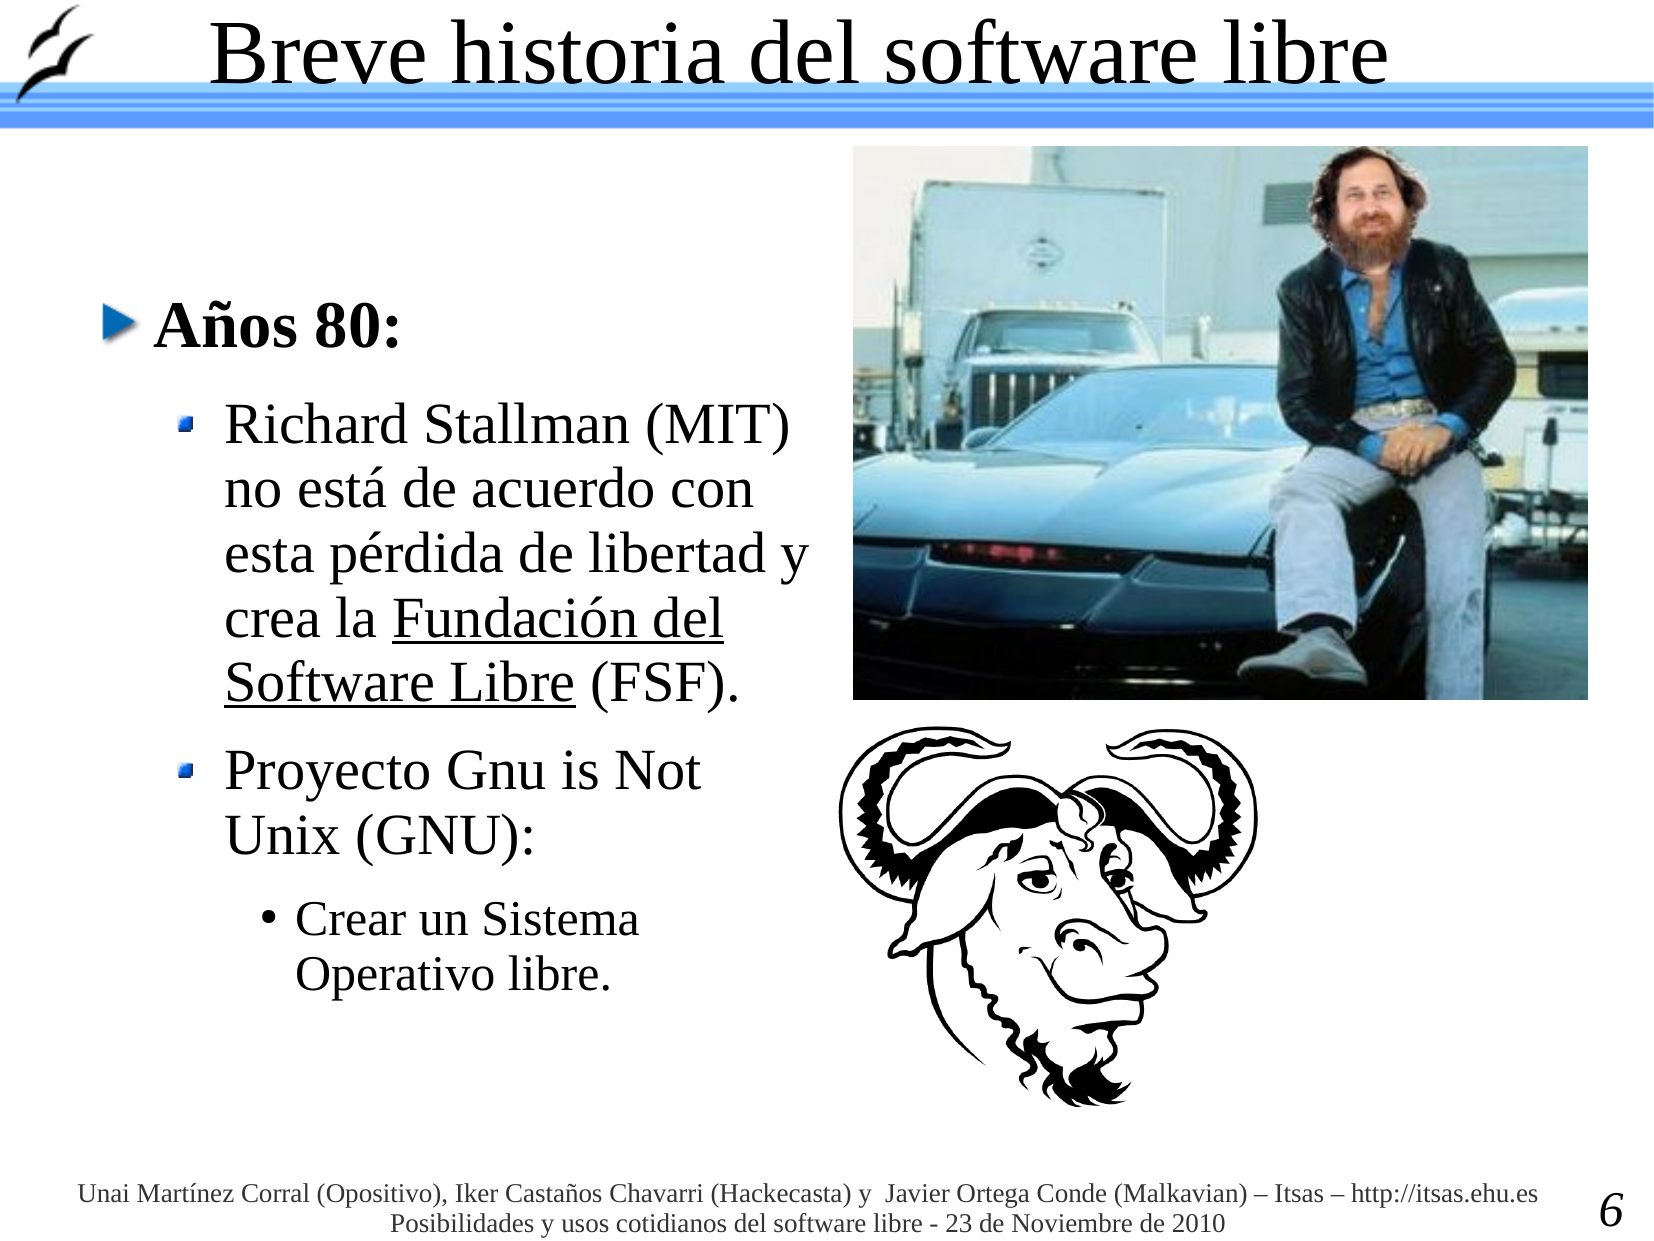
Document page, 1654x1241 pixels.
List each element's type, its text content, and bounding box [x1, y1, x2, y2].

title Breve historia del software libre [94, 0, 1507, 107]
picture [831, 715, 1266, 1117]
picture [853, 146, 1588, 700]
picture [0, 0, 1654, 133]
list Años 80: Richard Stallman (MIT) no está de acuerdo con esta pérdida de libertad y crea la Fundación del Software Libre (FSF). Proyecto Gnu is Not Unix (GNU): Crear un Sistema Operativo libre. [82, 287, 827, 1092]
